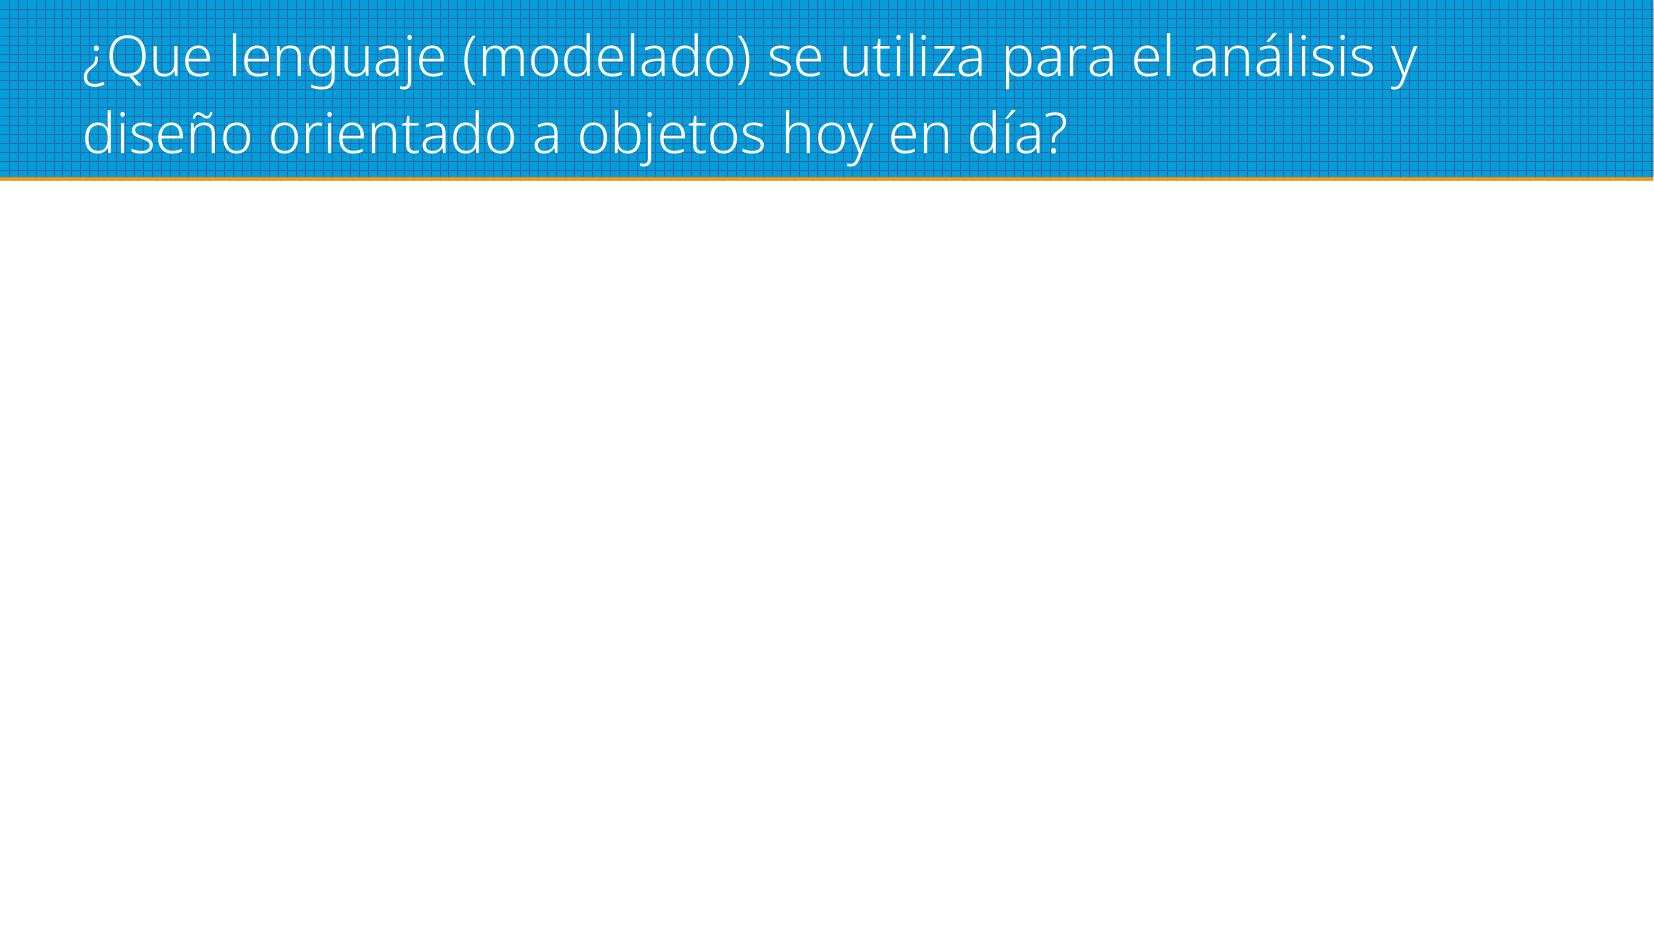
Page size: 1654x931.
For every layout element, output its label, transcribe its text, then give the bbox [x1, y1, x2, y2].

title ¿Que lenguaje (modelado) se utiliza para el análisis y diseño orientado a objetos hoy en día? [82, 14, 1571, 171]
